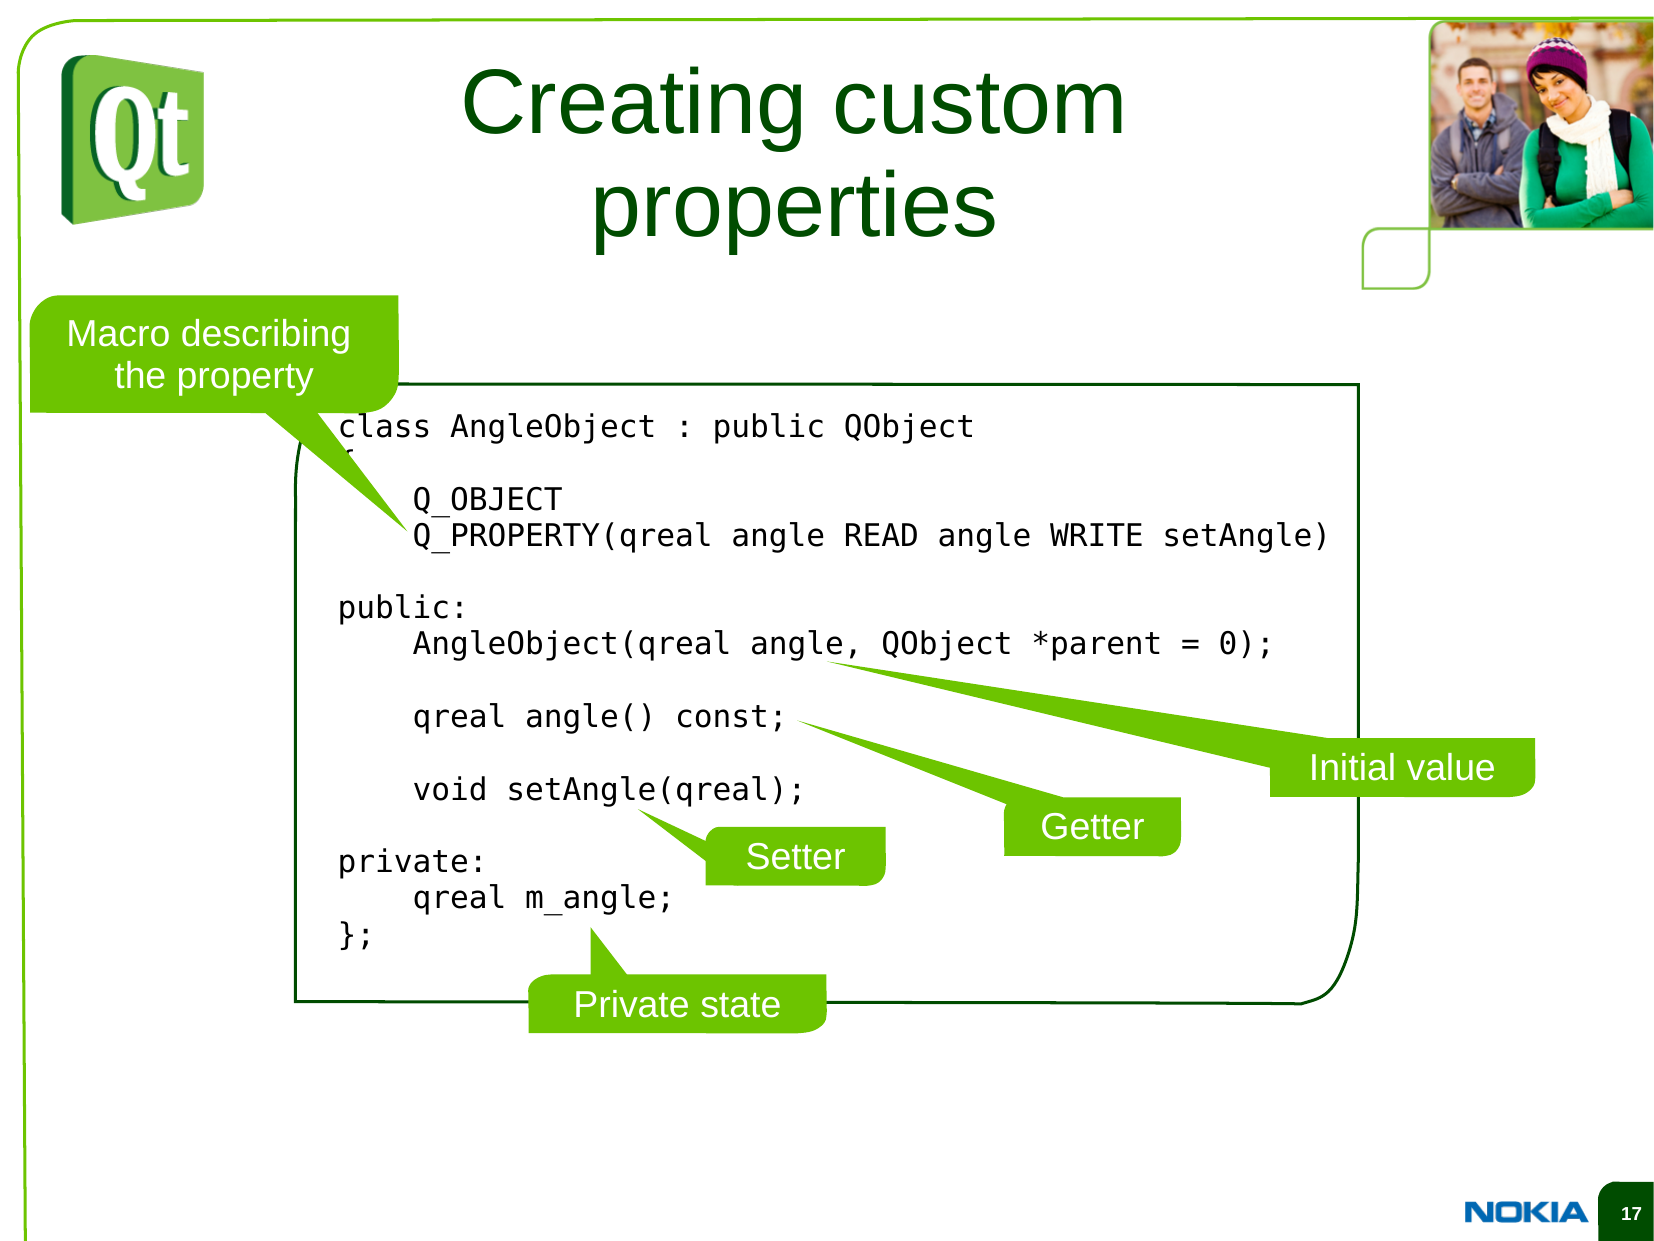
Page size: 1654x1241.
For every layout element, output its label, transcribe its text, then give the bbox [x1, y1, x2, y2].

text_box Macro describing the property [29, 295, 399, 414]
text_box Initial value [1269, 738, 1536, 798]
text_box Private state [528, 974, 827, 1034]
title Creating custom properties [257, 49, 1333, 257]
text_box [797, 720, 1063, 804]
picture [1465, 1201, 1589, 1223]
text_box [637, 809, 705, 861]
text_box Setter [705, 826, 886, 886]
text_box Getter [1003, 797, 1182, 857]
text_box [826, 661, 1328, 768]
picture [61, 55, 204, 225]
picture [1361, 20, 1654, 290]
text_box class AngleObject : public QObject { Q_OBJECT Q_PROPERTY(qreal angle READ angle WRITE setAngle) public: AngleObject(qreal angle, QObject *parent = 0); qreal angle() const; void setAngle(qreal); private: qreal m_angle; }; [323, 401, 1347, 997]
text_box [266, 414, 408, 532]
text_box [590, 927, 627, 974]
